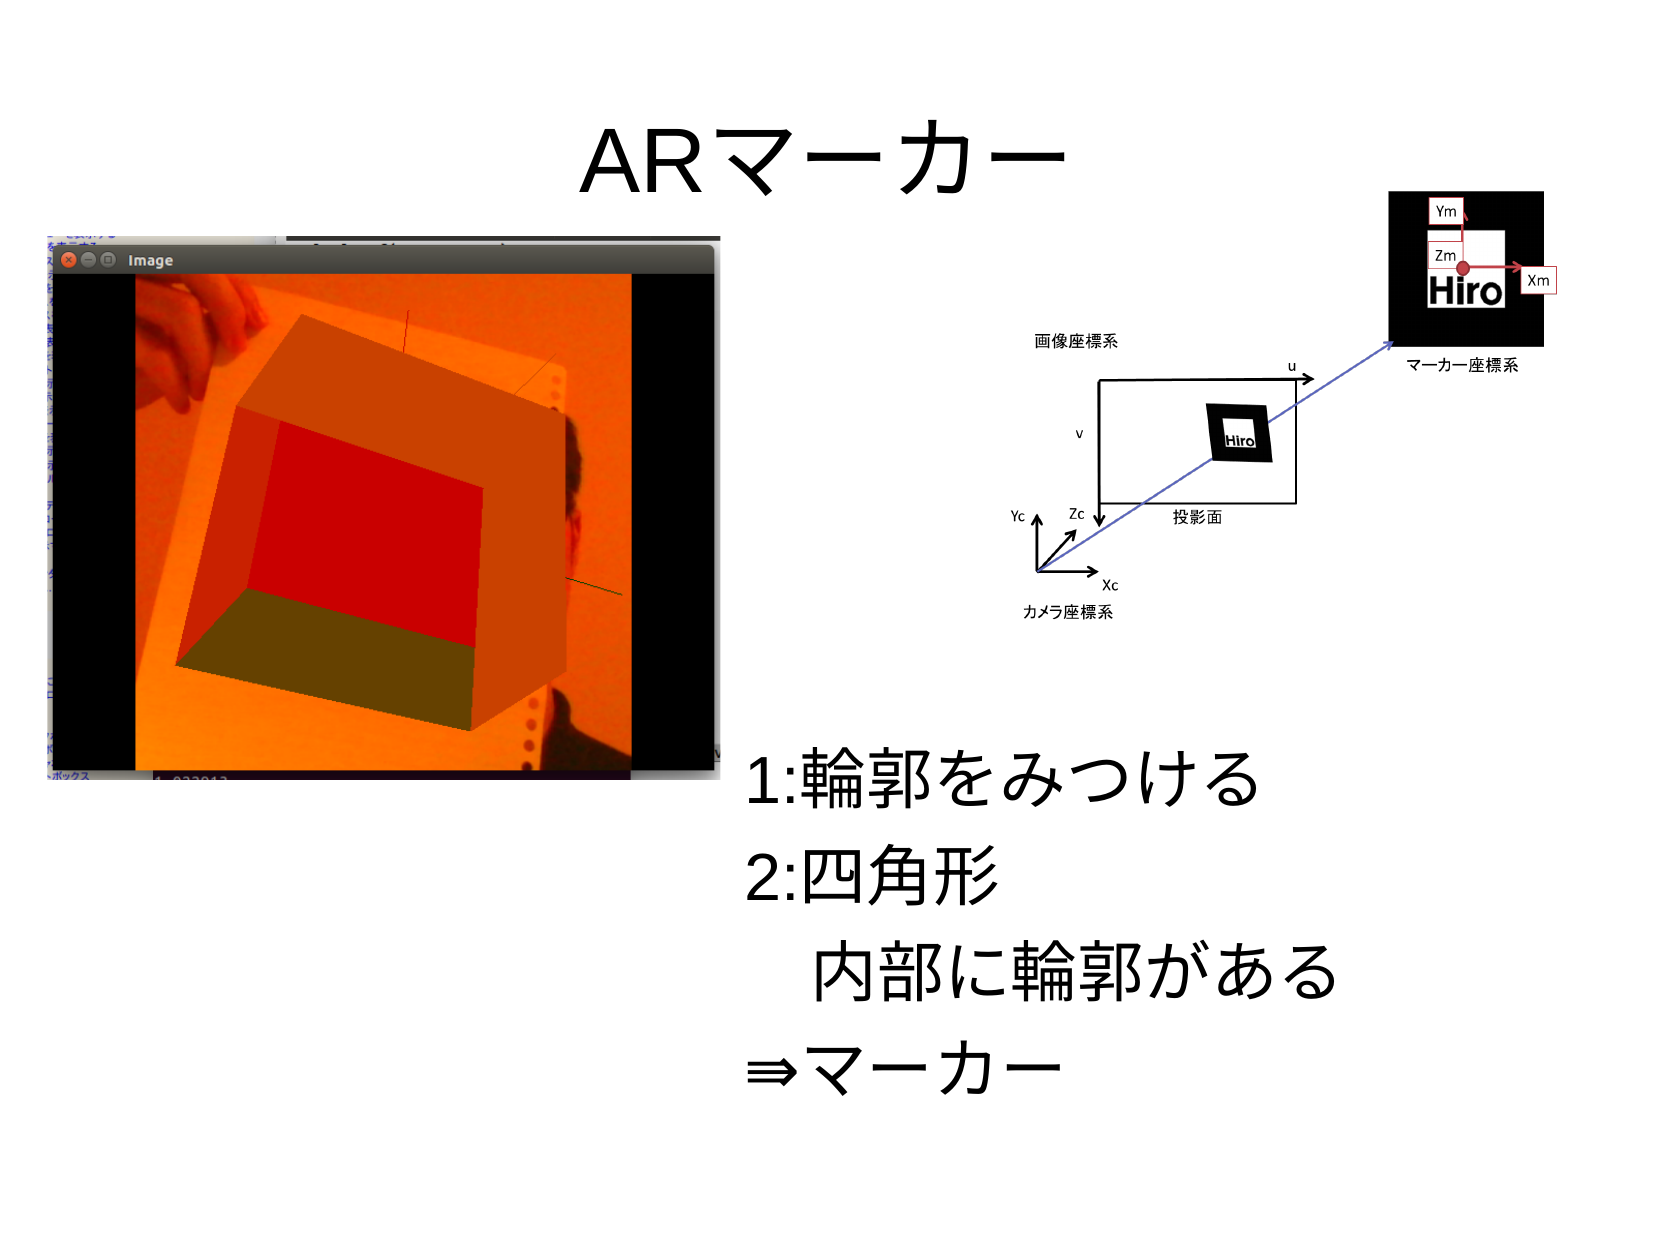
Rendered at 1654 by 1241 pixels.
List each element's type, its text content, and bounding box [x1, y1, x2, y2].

subtitle 1:輪郭をみつける 2:四角形 内部に輪郭がある ⇛マーカー [744, 670, 1619, 1169]
title ARマーカー [82, 49, 1571, 257]
picture [47, 236, 721, 780]
picture [992, 191, 1560, 631]
